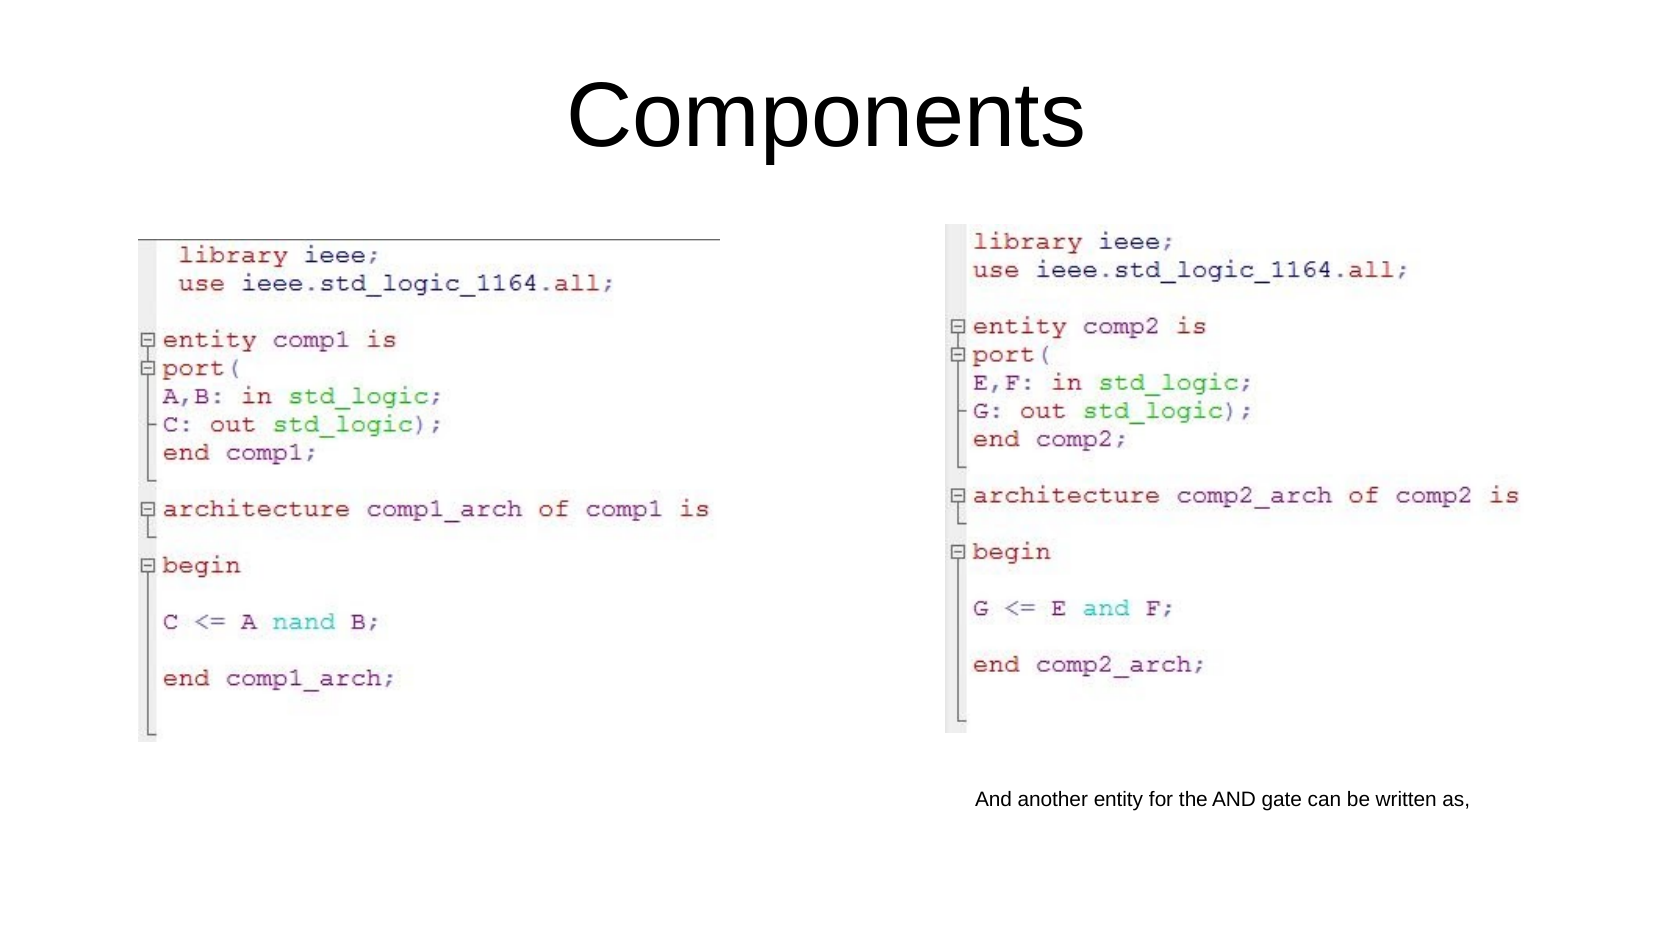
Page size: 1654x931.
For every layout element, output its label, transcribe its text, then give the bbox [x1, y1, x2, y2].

picture [138, 239, 721, 742]
picture [945, 224, 1533, 733]
title Components [82, 37, 1571, 193]
text_box And another entity for the AND gate can be written as, [960, 780, 1486, 867]
